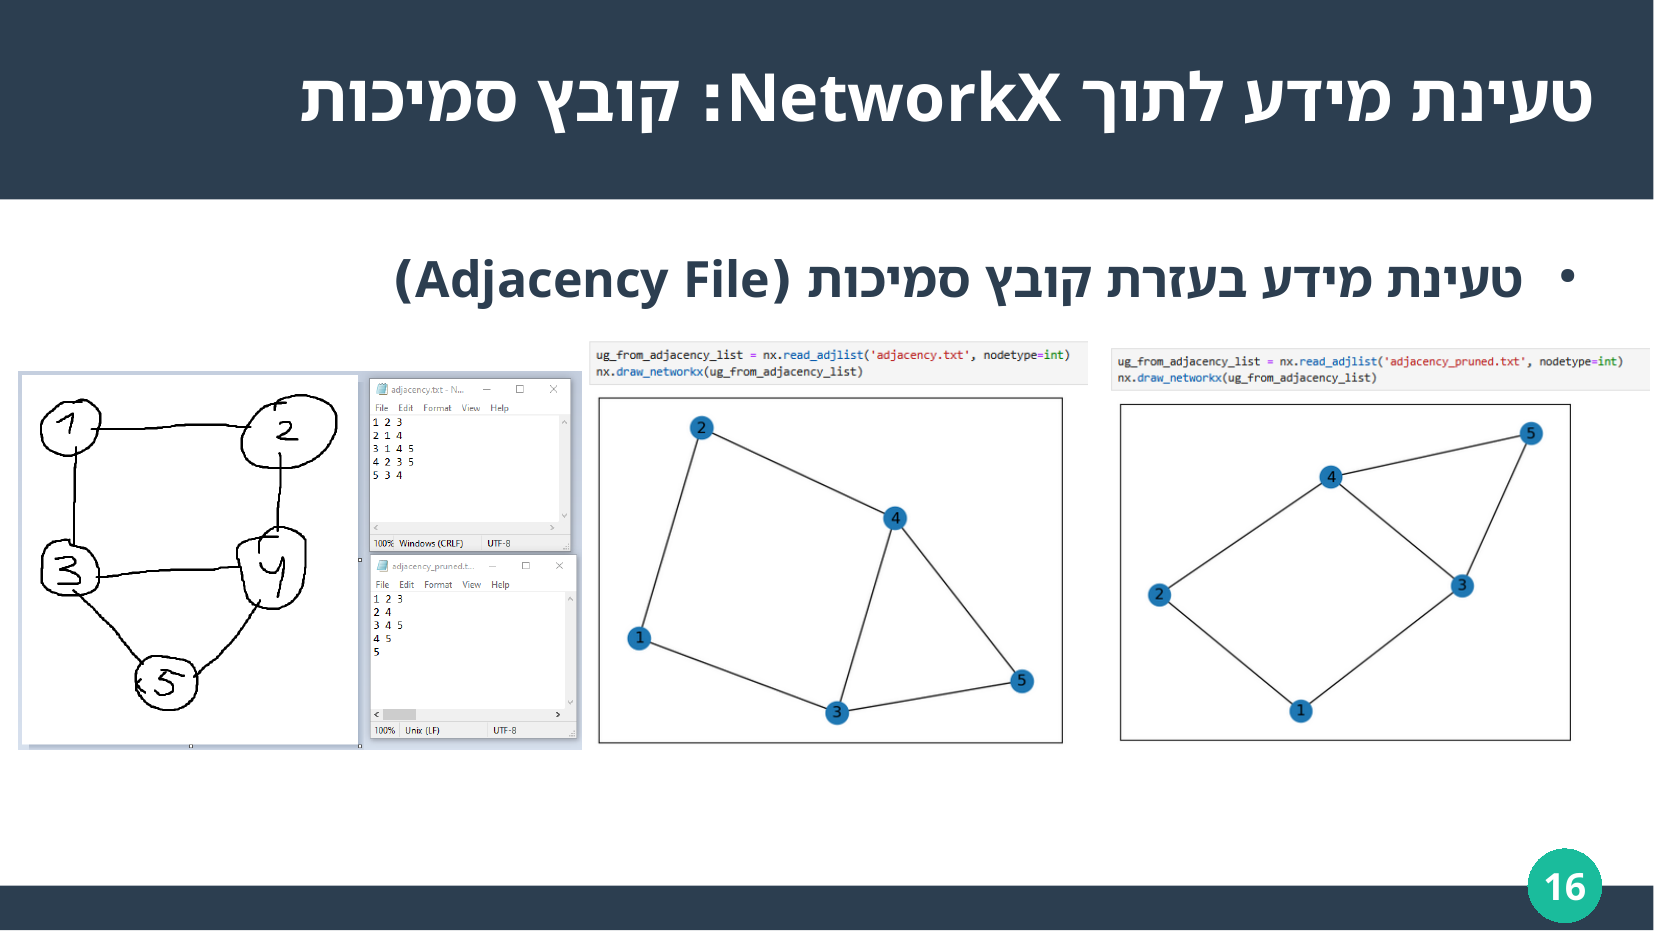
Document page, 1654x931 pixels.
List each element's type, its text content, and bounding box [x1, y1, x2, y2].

picture [1104, 337, 1650, 756]
picture [18, 334, 1088, 758]
list טעינת מידע בעזרת קובץ סמיכות (Adjacency File) [58, 243, 1595, 864]
title טעינת מידע לתוך NetworkX: קובץ סמיכות [58, 36, 1595, 155]
